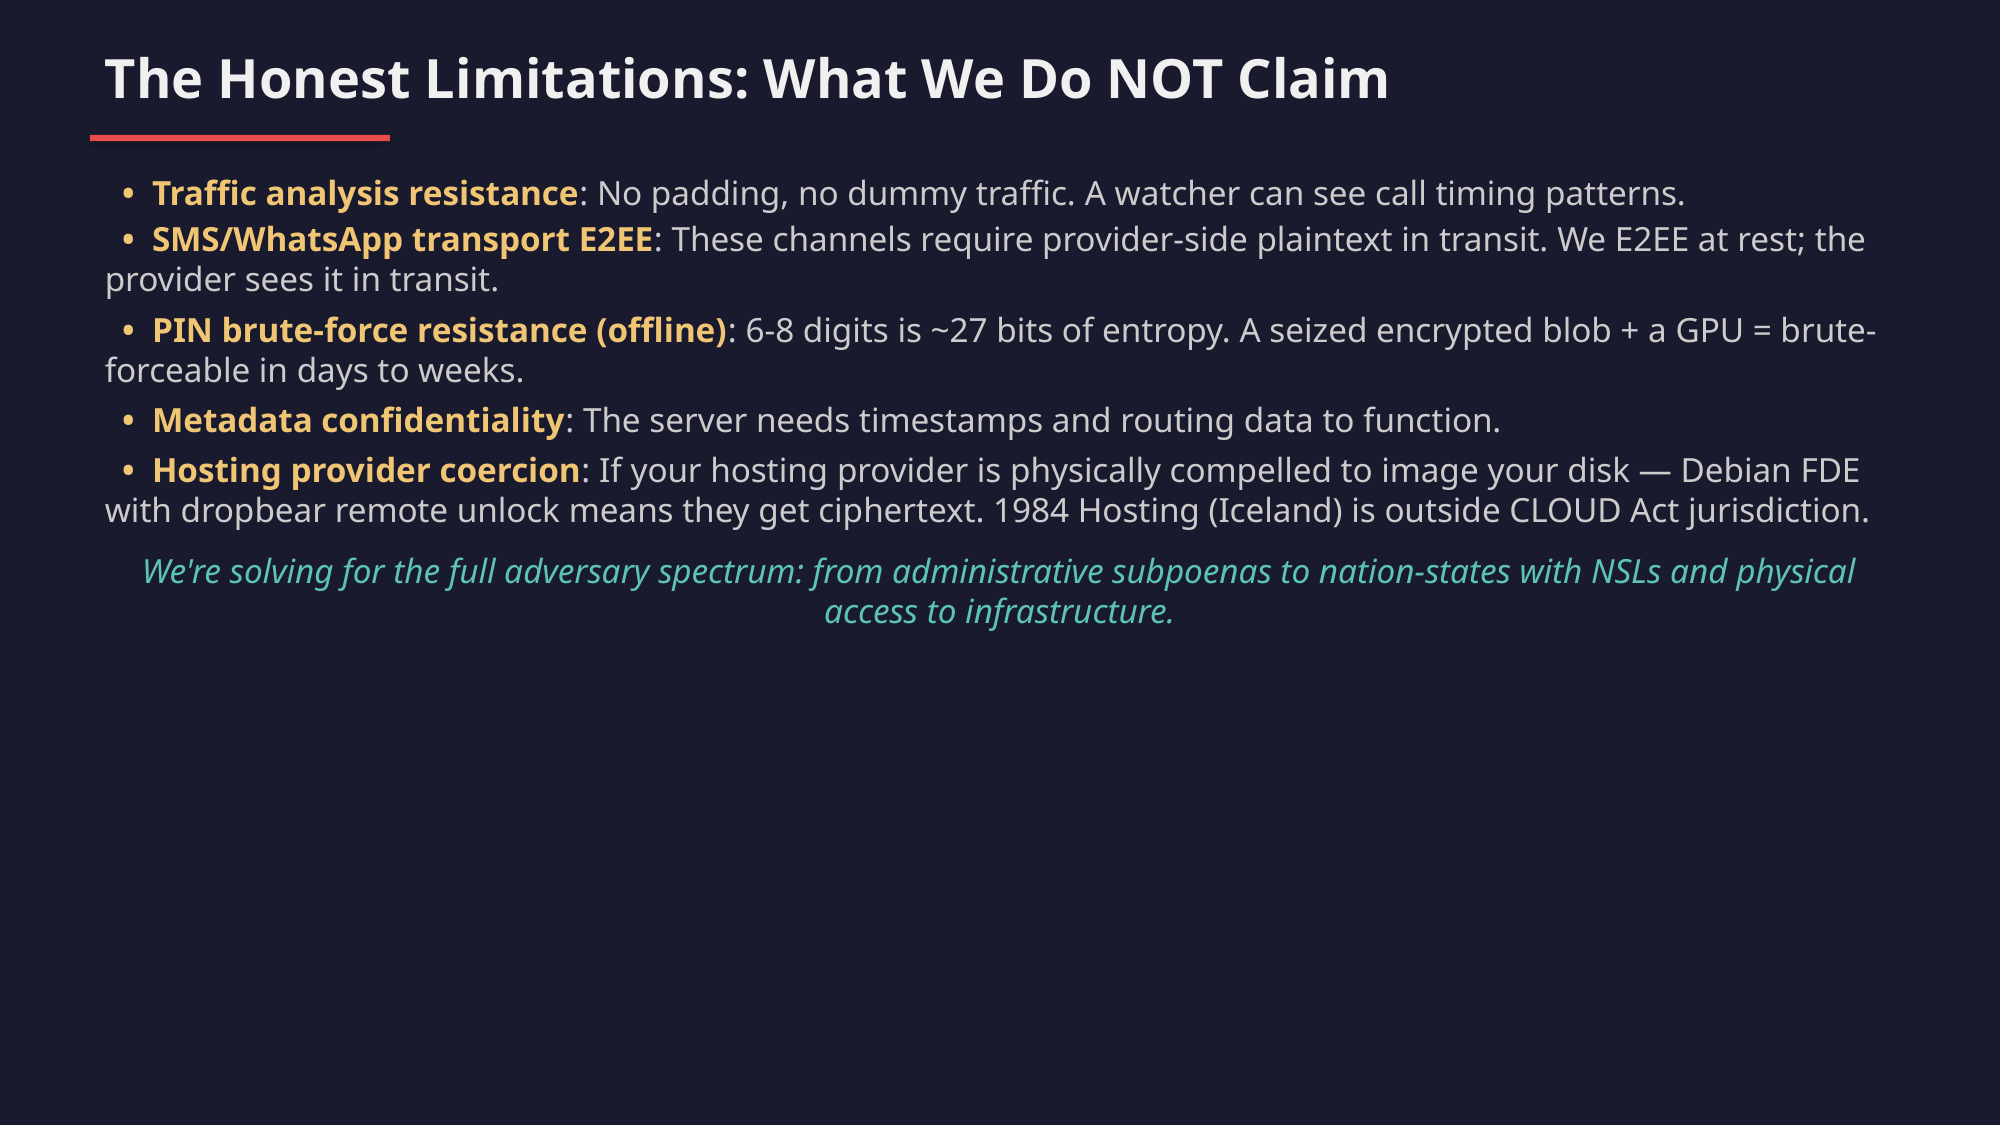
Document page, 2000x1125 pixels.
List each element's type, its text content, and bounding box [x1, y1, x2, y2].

text_box The Honest Limitations: What We Do NOT Claim [89, 37, 1910, 118]
text_box • Traffic analysis resistance: No padding, no dummy traffic. A watcher can see call timing patterns. • SMS/WhatsApp transport E2EE: These channels require provider-side plaintext in transit. We E2EE at rest; the provider sees it in transit. • PIN brute-force resistance (offline): 6-8 digits is ~27 bits of entropy. A seized encrypted blob + a GPU = brute-forceable in days to weeks. • Metadata confidentiality: The server needs timestamps and routing data to function. • Hosting provider coercion: If your hosting provider is physically compelled to image your disk — Debian FDE with dropbear remote unlock means they get ciphertext. 1984 Hosting (Iceland) is outside CLOUD Act jurisdiction. We're solving for the full adversary spectrum: from administrative subpoenas to nation-states with NSLs and physical access to infrastructure. [89, 164, 1910, 638]
text_box [89, 134, 390, 142]
